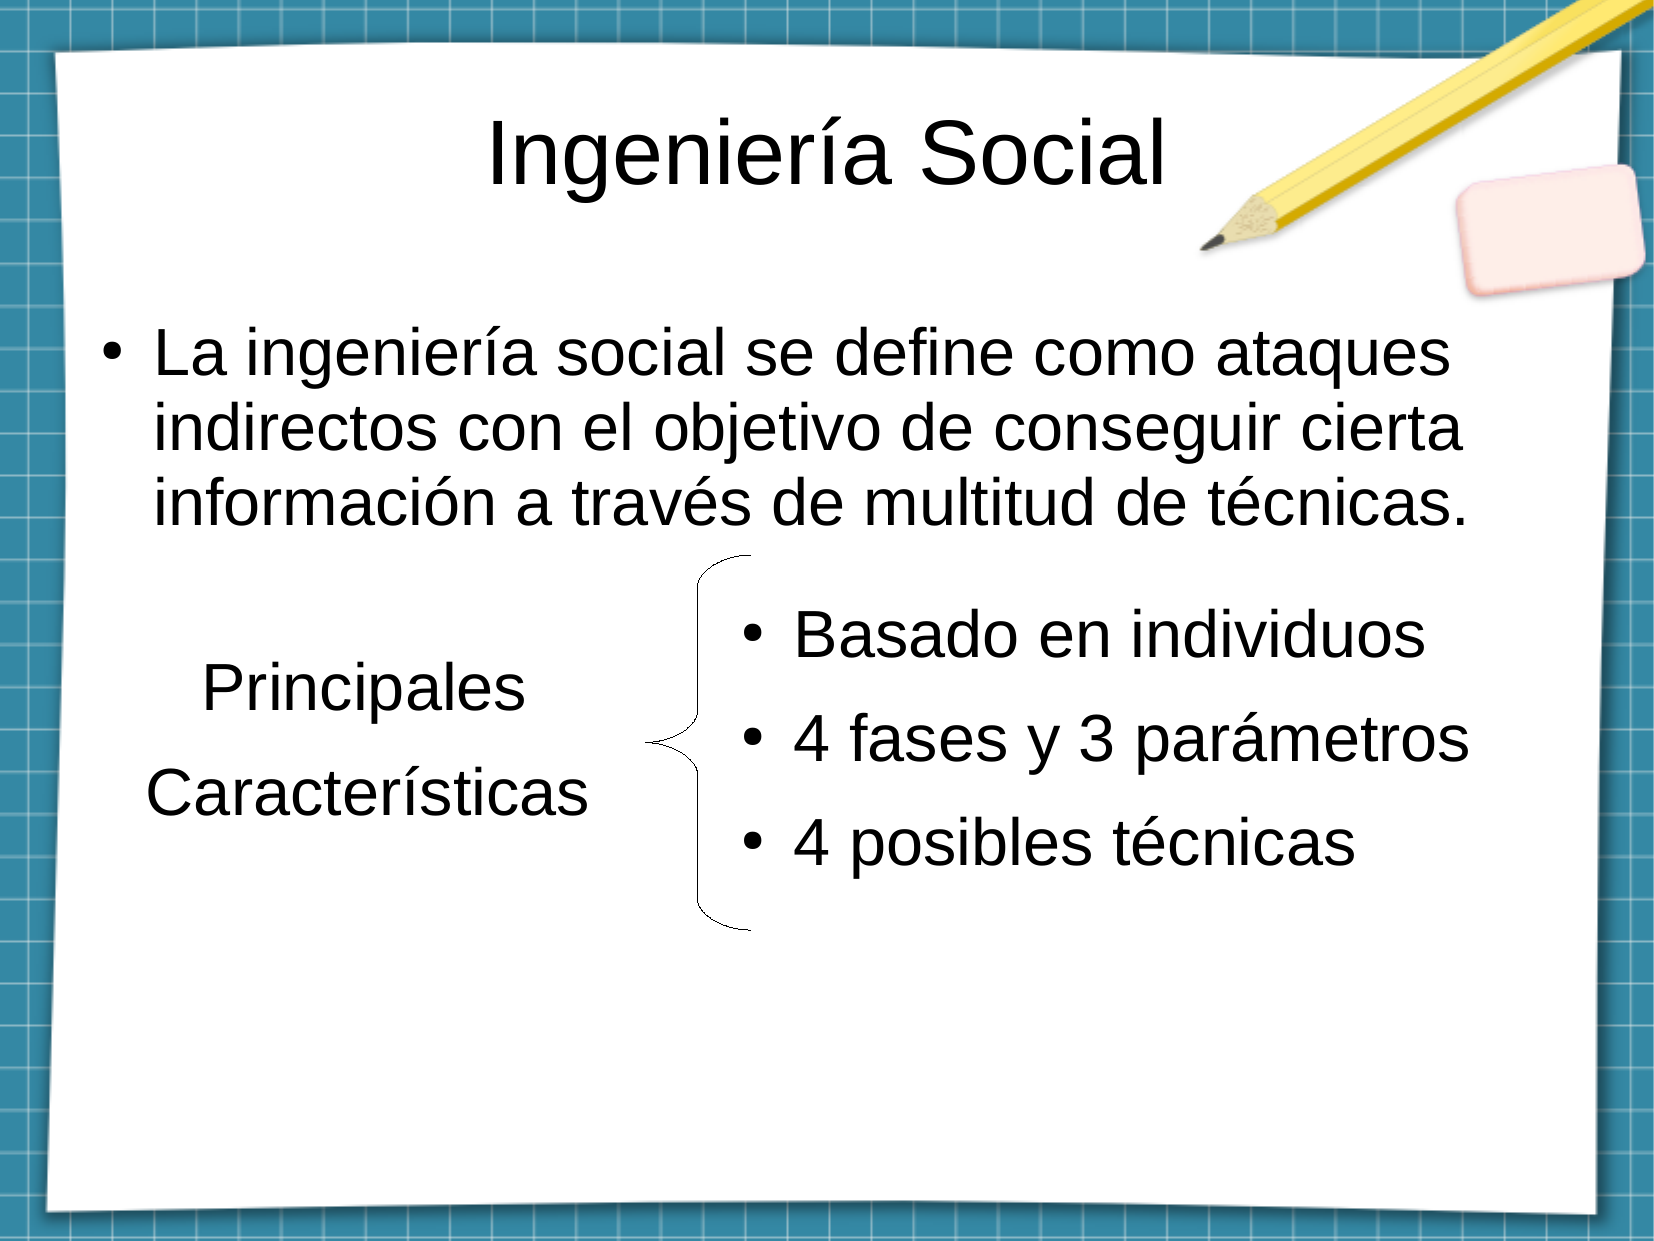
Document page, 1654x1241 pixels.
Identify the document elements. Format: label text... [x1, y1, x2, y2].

picture [0, 0, 1654, 1241]
list La ingeniería social se define como ataques indirectos con el objetivo de conseguir cierta información a través de multitud de técnicas. [82, 315, 1571, 610]
title Ingeniería Social [82, 49, 1571, 257]
list Principales Características [75, 650, 1564, 946]
list Basado en individuos 4 fases y 3 parámetros 4 posibles técnicas [723, 596, 1582, 892]
